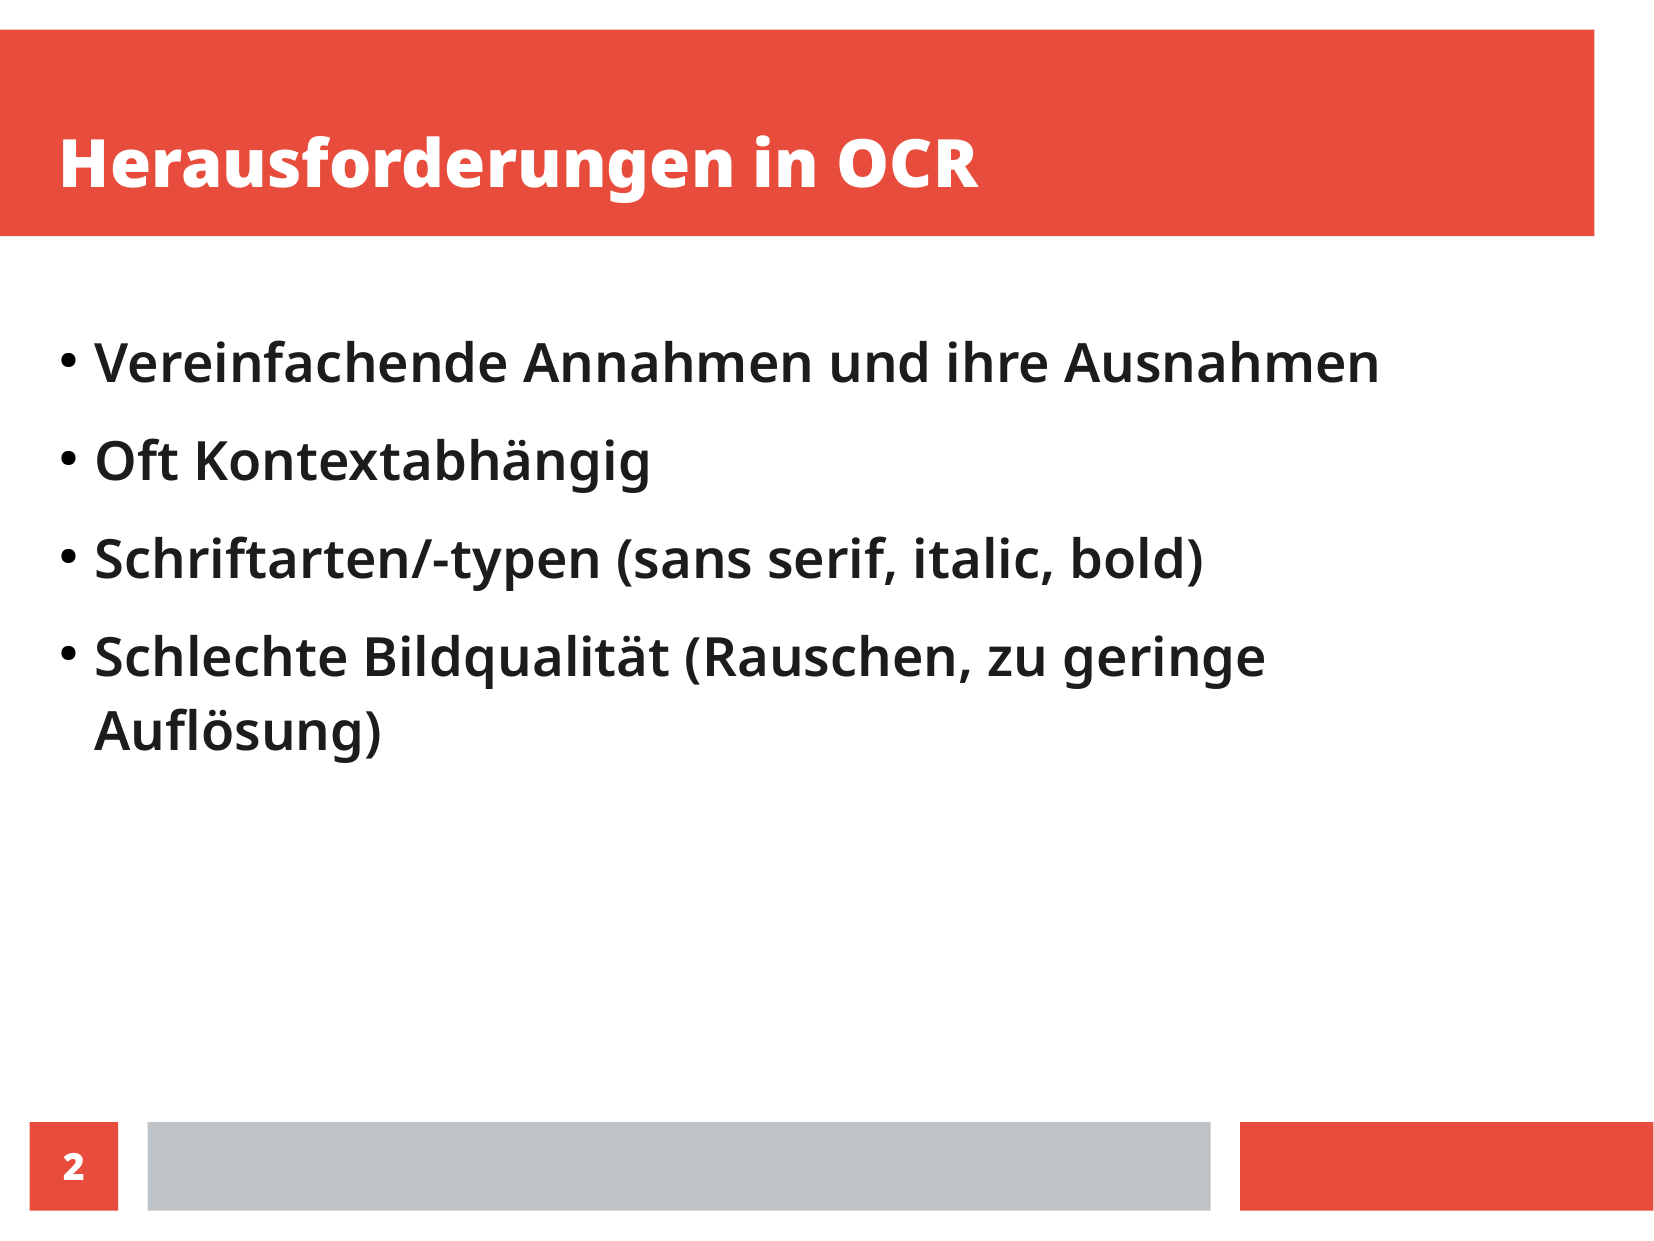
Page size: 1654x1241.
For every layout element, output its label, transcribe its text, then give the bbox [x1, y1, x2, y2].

list Vereinfachende Annahmen und ihre Ausnahmen Oft Kontextabhängig Schriftarten/-typen (sans serif, italic, bold) Schlechte Bildqualität (Rauschen, zu geringe Auflösung) [59, 324, 1565, 1093]
title Herausforderungen in OCR [59, 59, 1595, 207]
